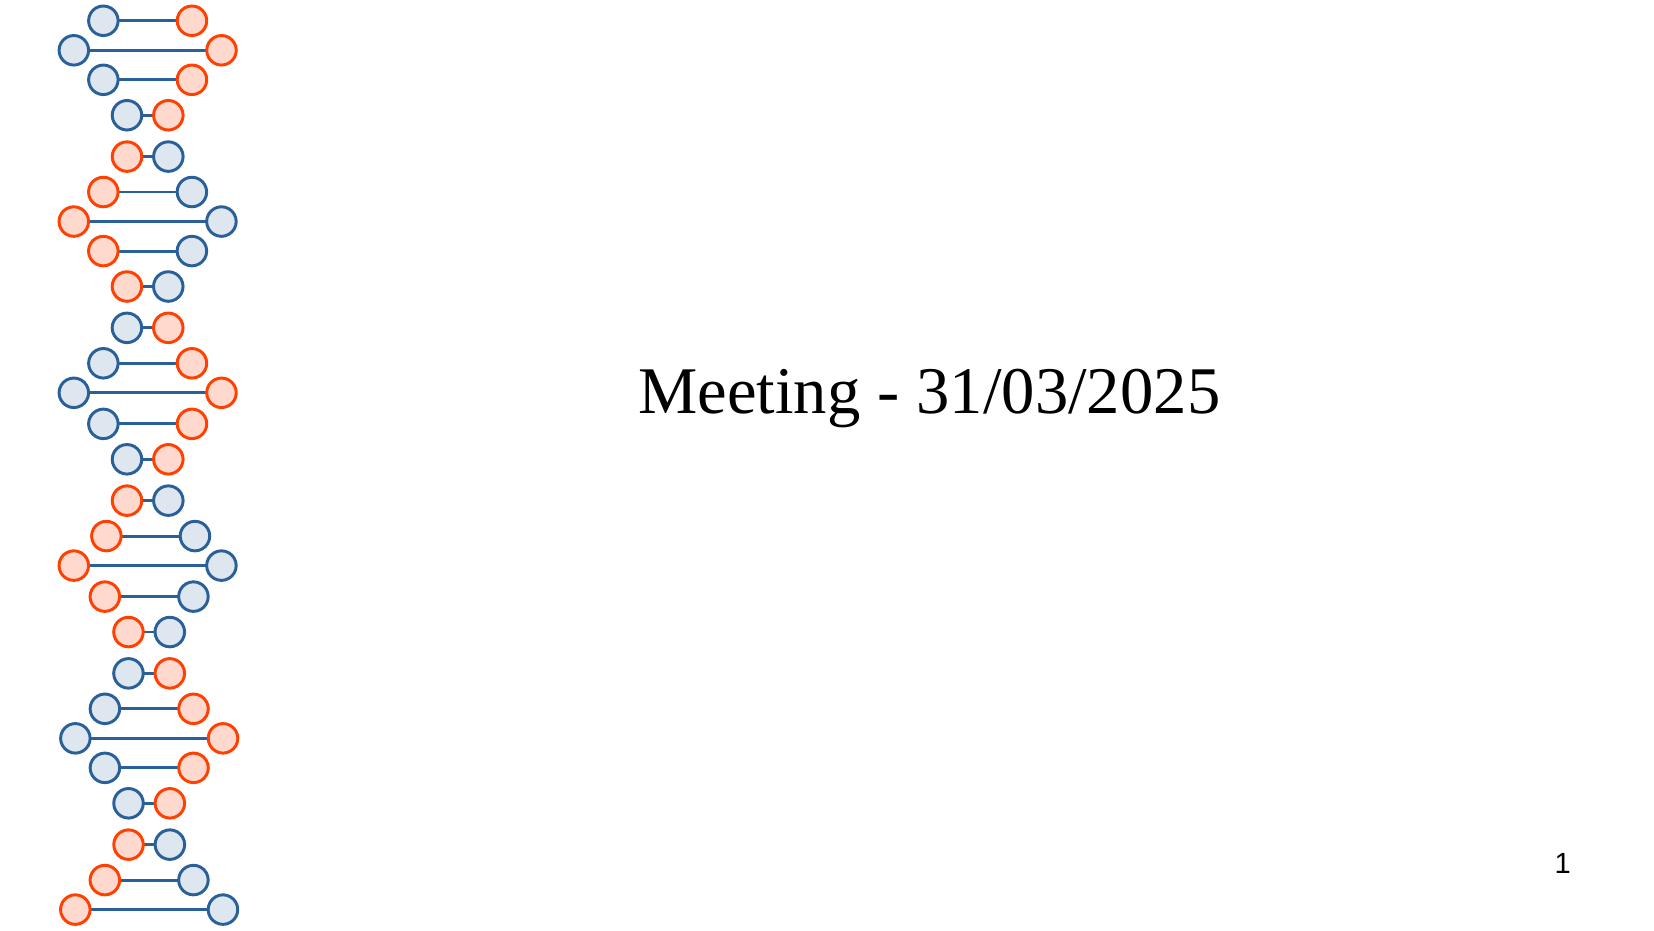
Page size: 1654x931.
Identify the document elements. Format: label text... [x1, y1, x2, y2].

subtitle Meeting - 31/03/2025 [265, 35, 1595, 748]
